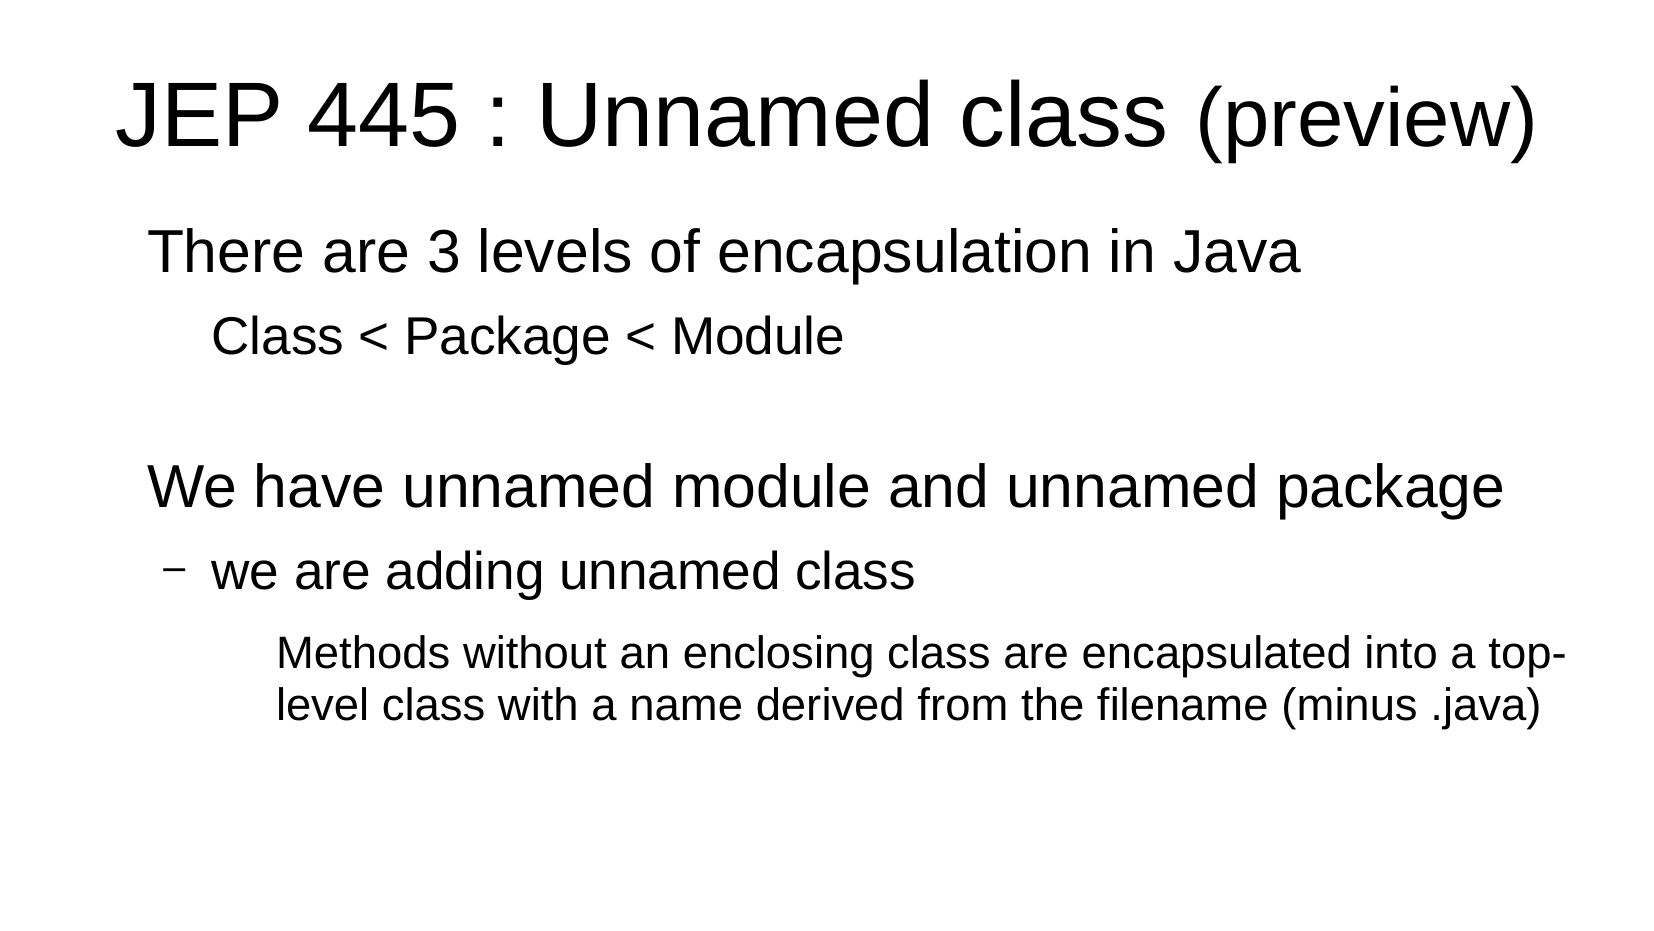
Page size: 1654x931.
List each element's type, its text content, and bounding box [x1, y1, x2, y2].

list There are 3 levels of encapsulation in Java Class < Package < Module We have unnamed module and unnamed package we are adding unnamed class Methods without an enclosing class are encapsulated into a top-level class with a name derived from the filename (minus .java) [82, 217, 1571, 758]
title JEP 445 : Unnamed class (preview) [82, 37, 1571, 193]
